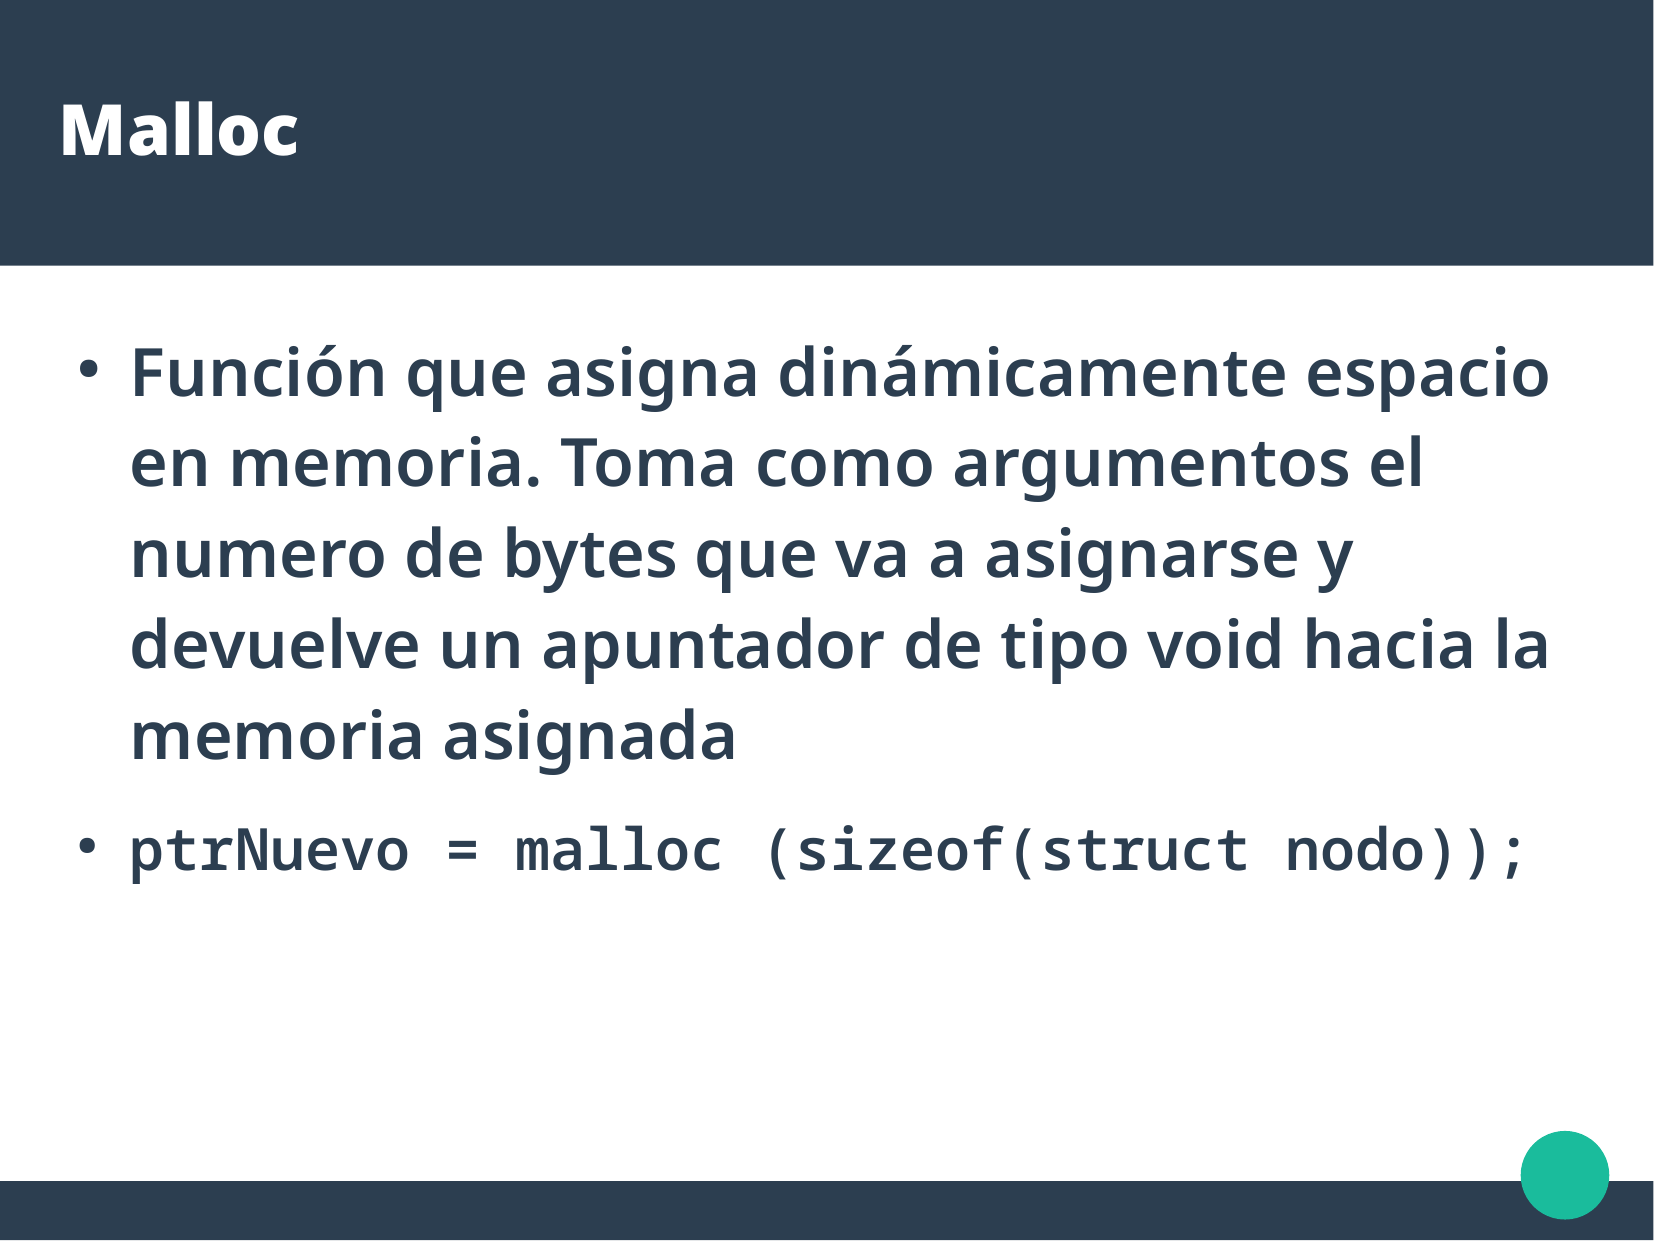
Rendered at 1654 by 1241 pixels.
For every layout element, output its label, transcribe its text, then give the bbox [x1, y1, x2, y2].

title Malloc [59, 49, 1595, 207]
list Función que asigna dinámicamente espacio en memoria. Toma como argumentos el numero de bytes que va a asignarse y devuelve un apuntador de tipo void hacia la memoria asignada ptrNuevo = malloc (sizeof(struct nodo)); [59, 324, 1595, 1152]
